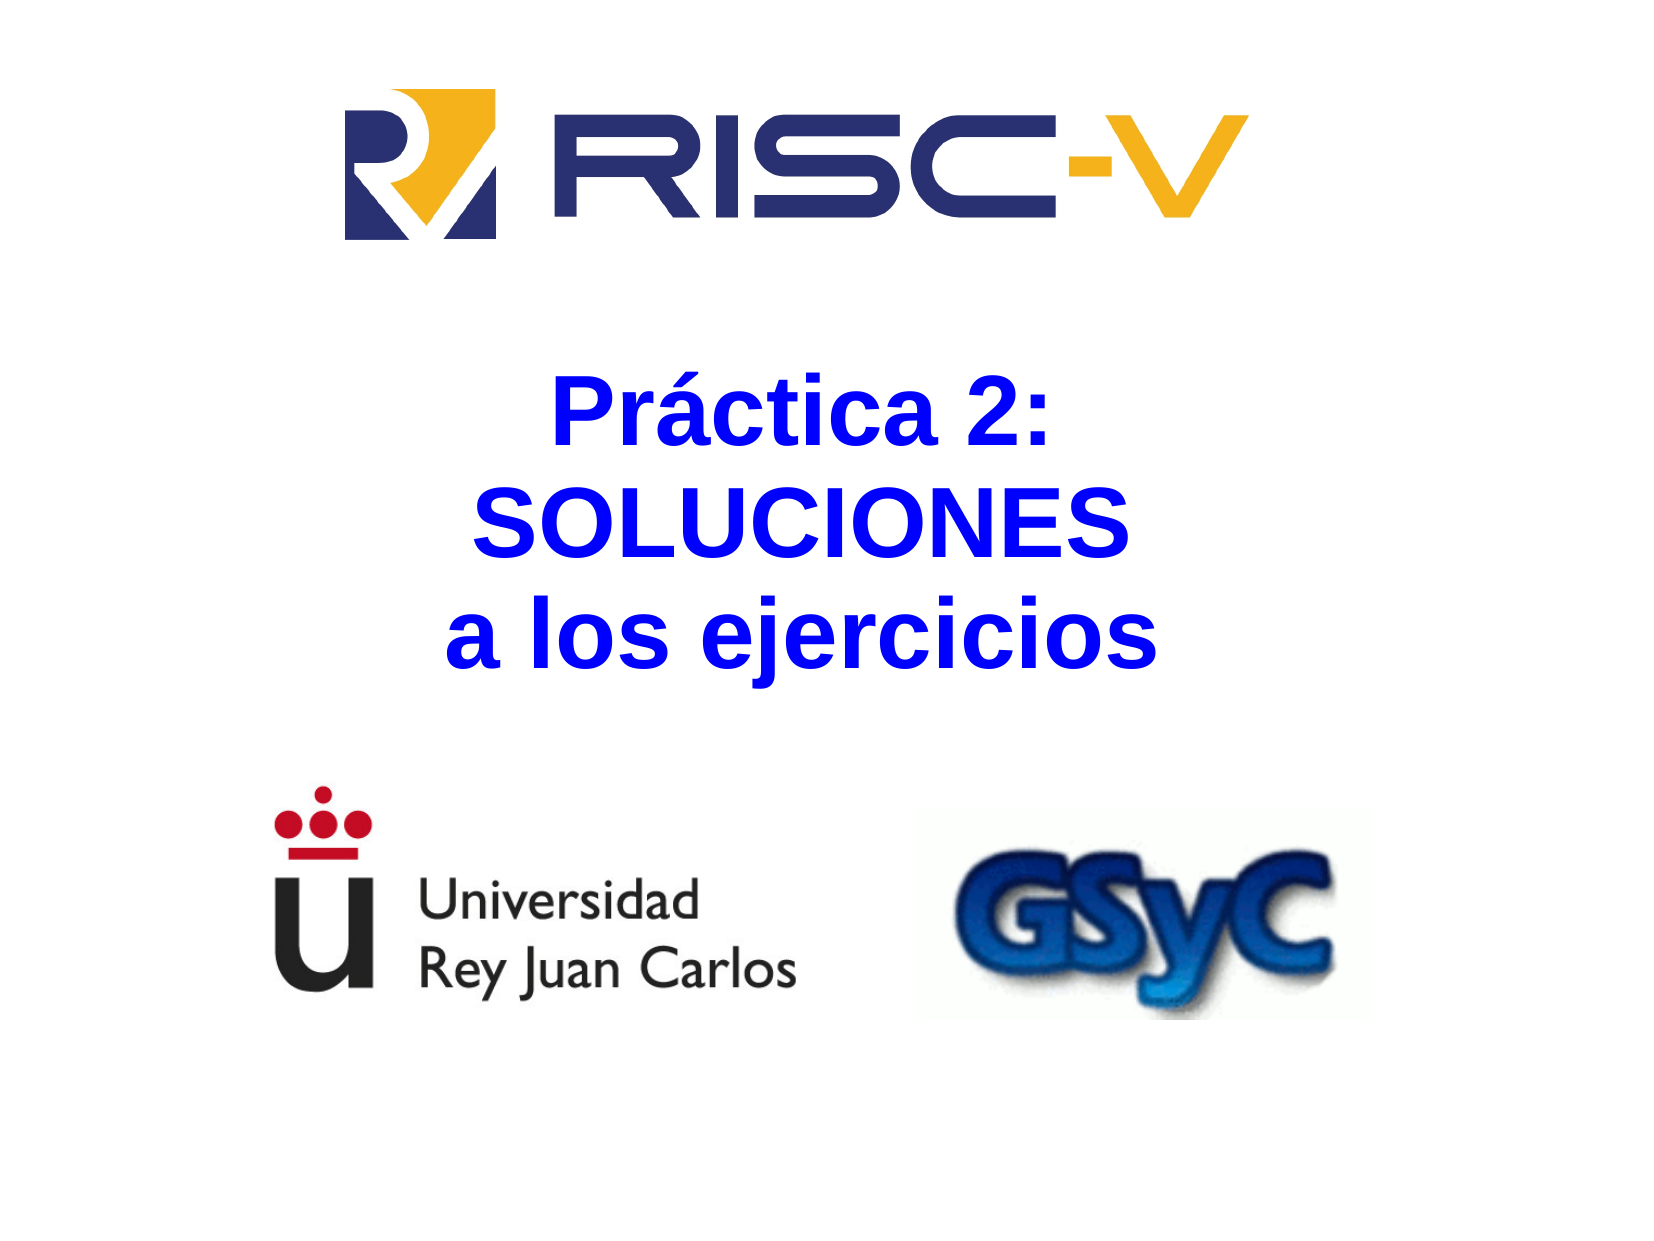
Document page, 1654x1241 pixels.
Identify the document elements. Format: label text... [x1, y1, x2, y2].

picture [915, 809, 1372, 1021]
picture [345, 89, 1249, 241]
title Práctica 2: SOLUCIONES a los ejercicios [60, 354, 1546, 691]
picture [240, 764, 824, 1021]
